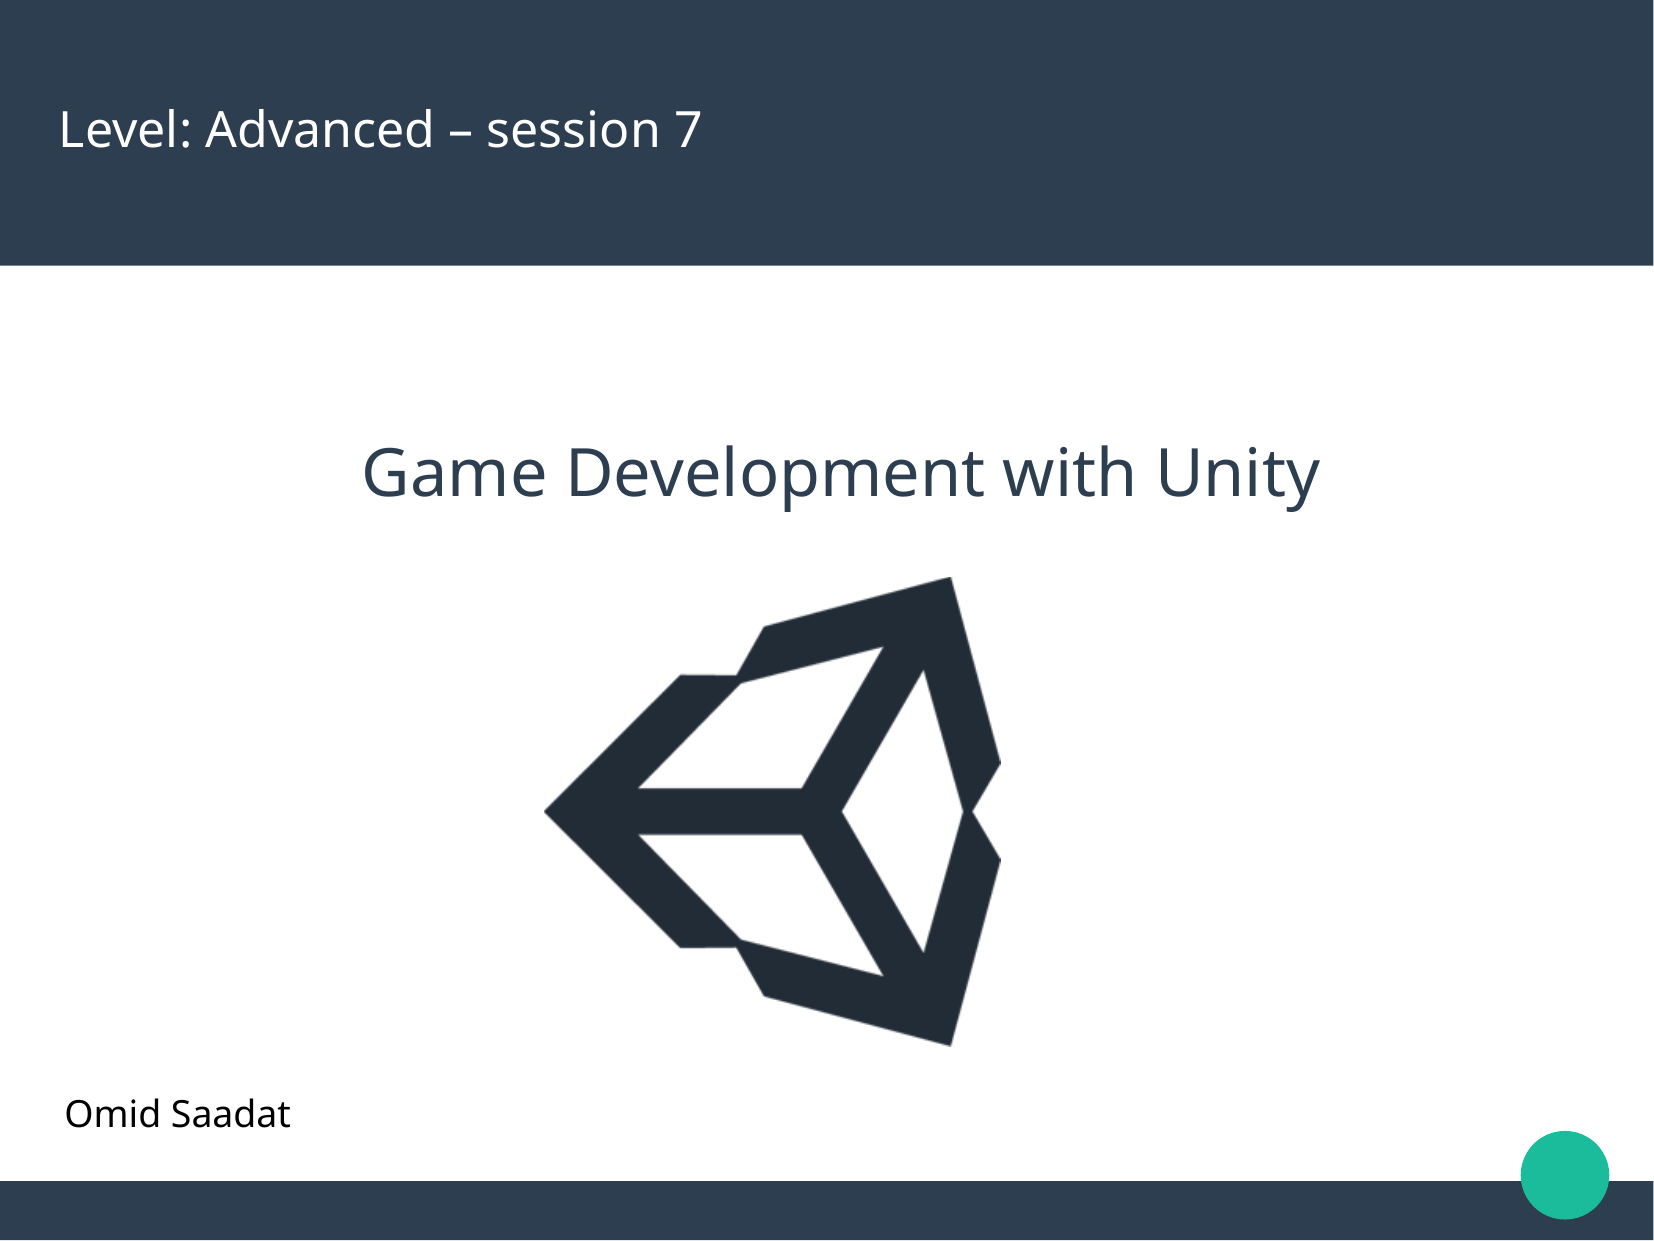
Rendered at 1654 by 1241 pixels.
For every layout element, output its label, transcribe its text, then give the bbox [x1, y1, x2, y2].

picture [544, 577, 1001, 1047]
text_box Omid Saadat [49, 1080, 323, 1143]
title Level: Advanced – session 7 [59, 49, 1595, 207]
subtitle Game Development with Unity [88, 341, 1595, 601]
